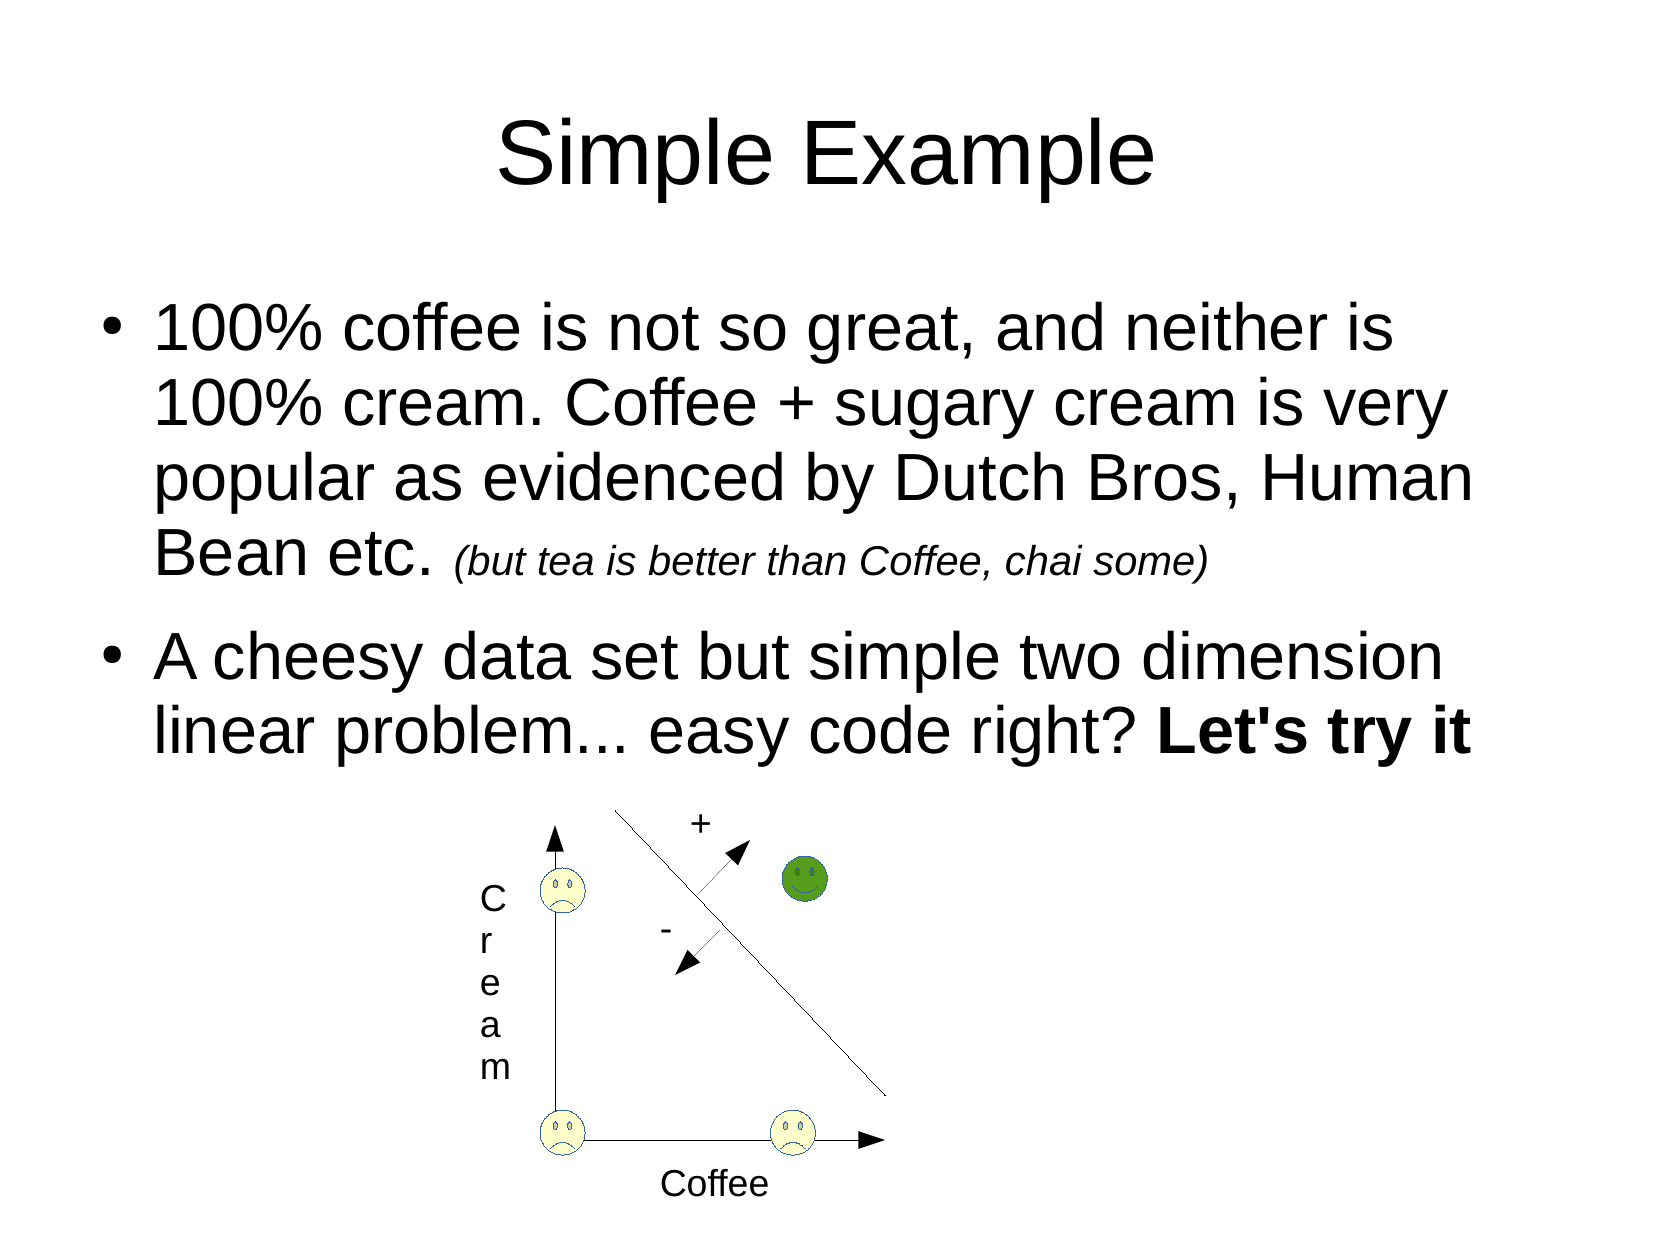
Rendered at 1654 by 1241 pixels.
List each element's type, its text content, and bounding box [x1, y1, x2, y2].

text_box C r e a m [465, 870, 556, 1096]
text_box + [675, 795, 721, 852]
text_box [540, 867, 586, 913]
list 100% coffee is not so great, and neither is 100% cream. Coffee + sugary cream is very popular as evidenced by Dutch Bros, Human Bean etc. (but tea is better than Coffee, chai some) A cheesy data set but simple two dimension linear problem... easy code right? Let's try it [82, 290, 1571, 1010]
text_box [540, 1110, 586, 1156]
title Simple Example [82, 49, 1571, 257]
text_box [782, 856, 828, 902]
text_box - [645, 900, 676, 957]
text_box [770, 1110, 816, 1156]
text_box Coffee [645, 1155, 785, 1212]
